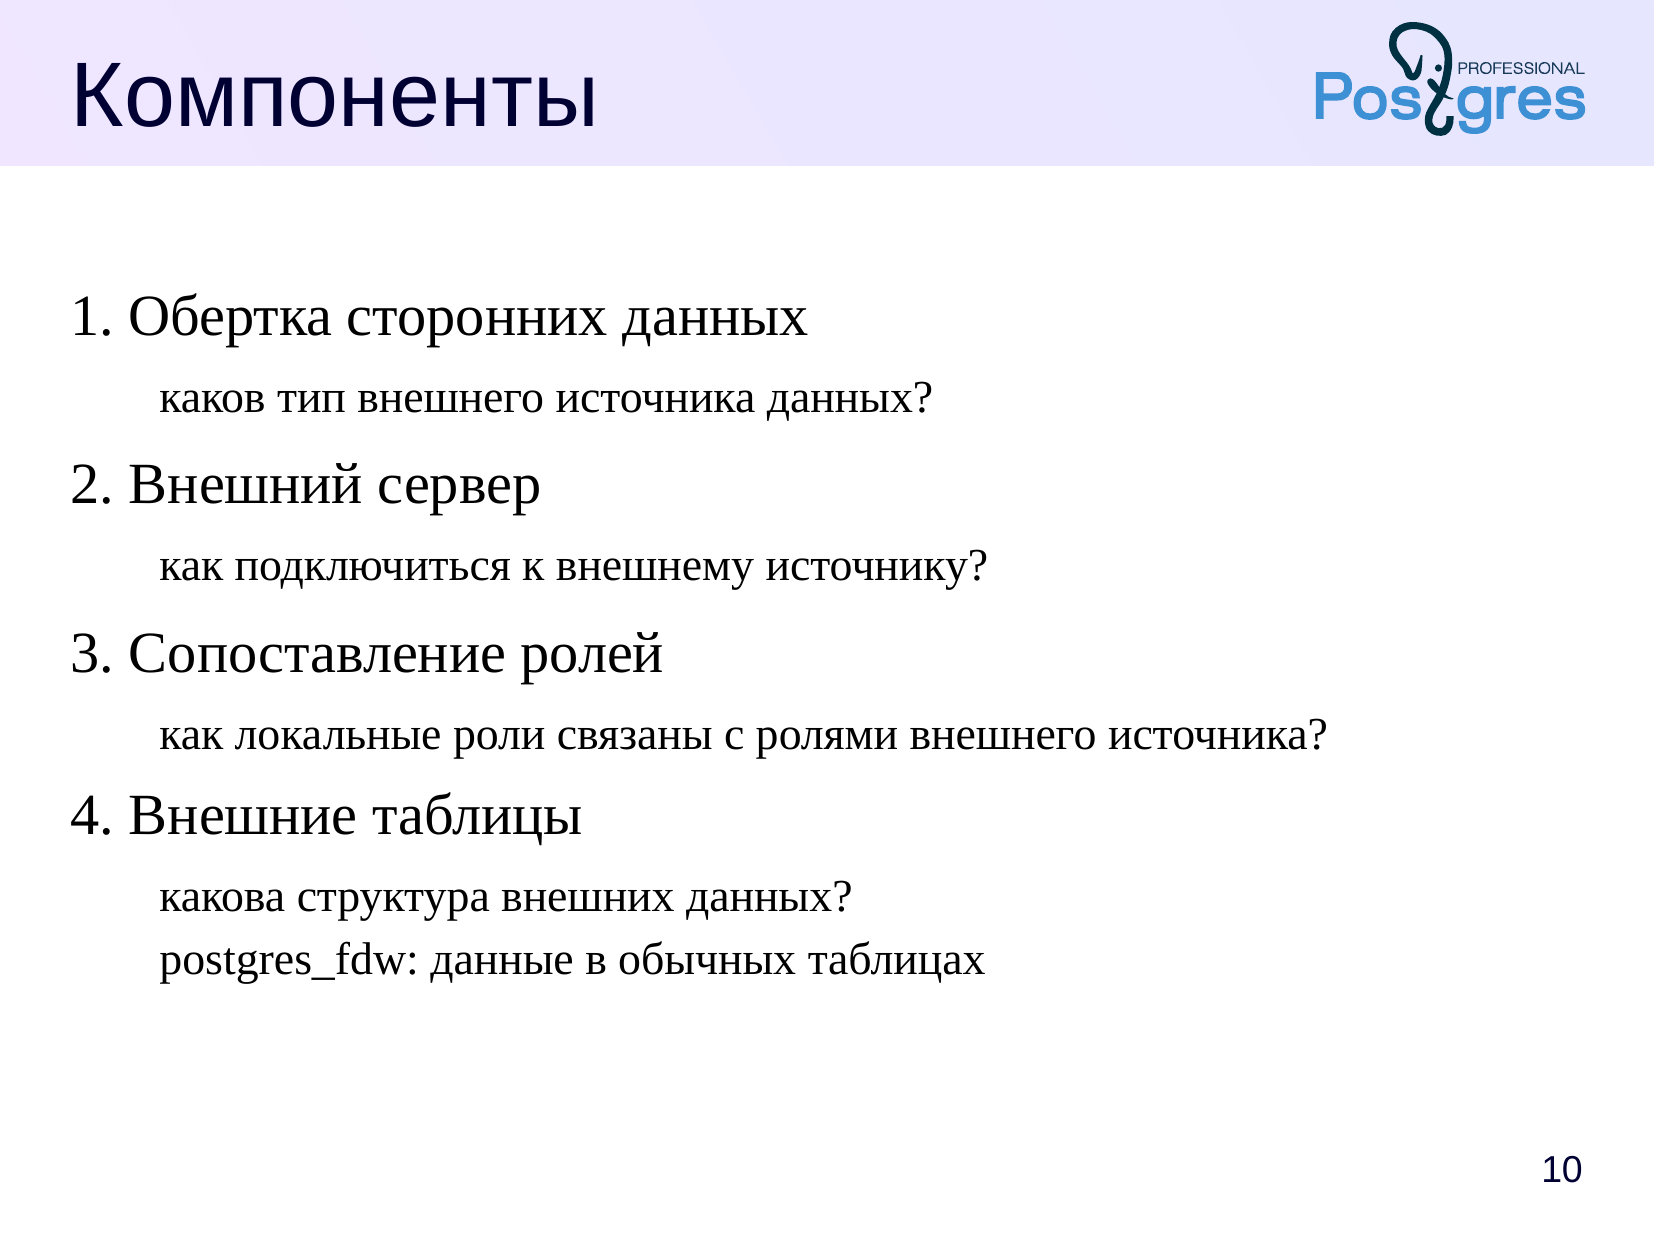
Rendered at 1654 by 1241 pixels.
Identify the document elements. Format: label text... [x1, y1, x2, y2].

list 1. Обертка сторонних данных каков тип внешнего источника данных? 2. Внешний сервер как подключиться к внешнему источнику? 3. Сопоставление ролей как локальные роли связаны с ролями внешнего источника? 4. Внешние таблицы какова структура внешних данных? postgres_fdw: данные в обычных таблицах [70, 283, 1583, 1096]
title Компоненты [70, 43, 1276, 231]
